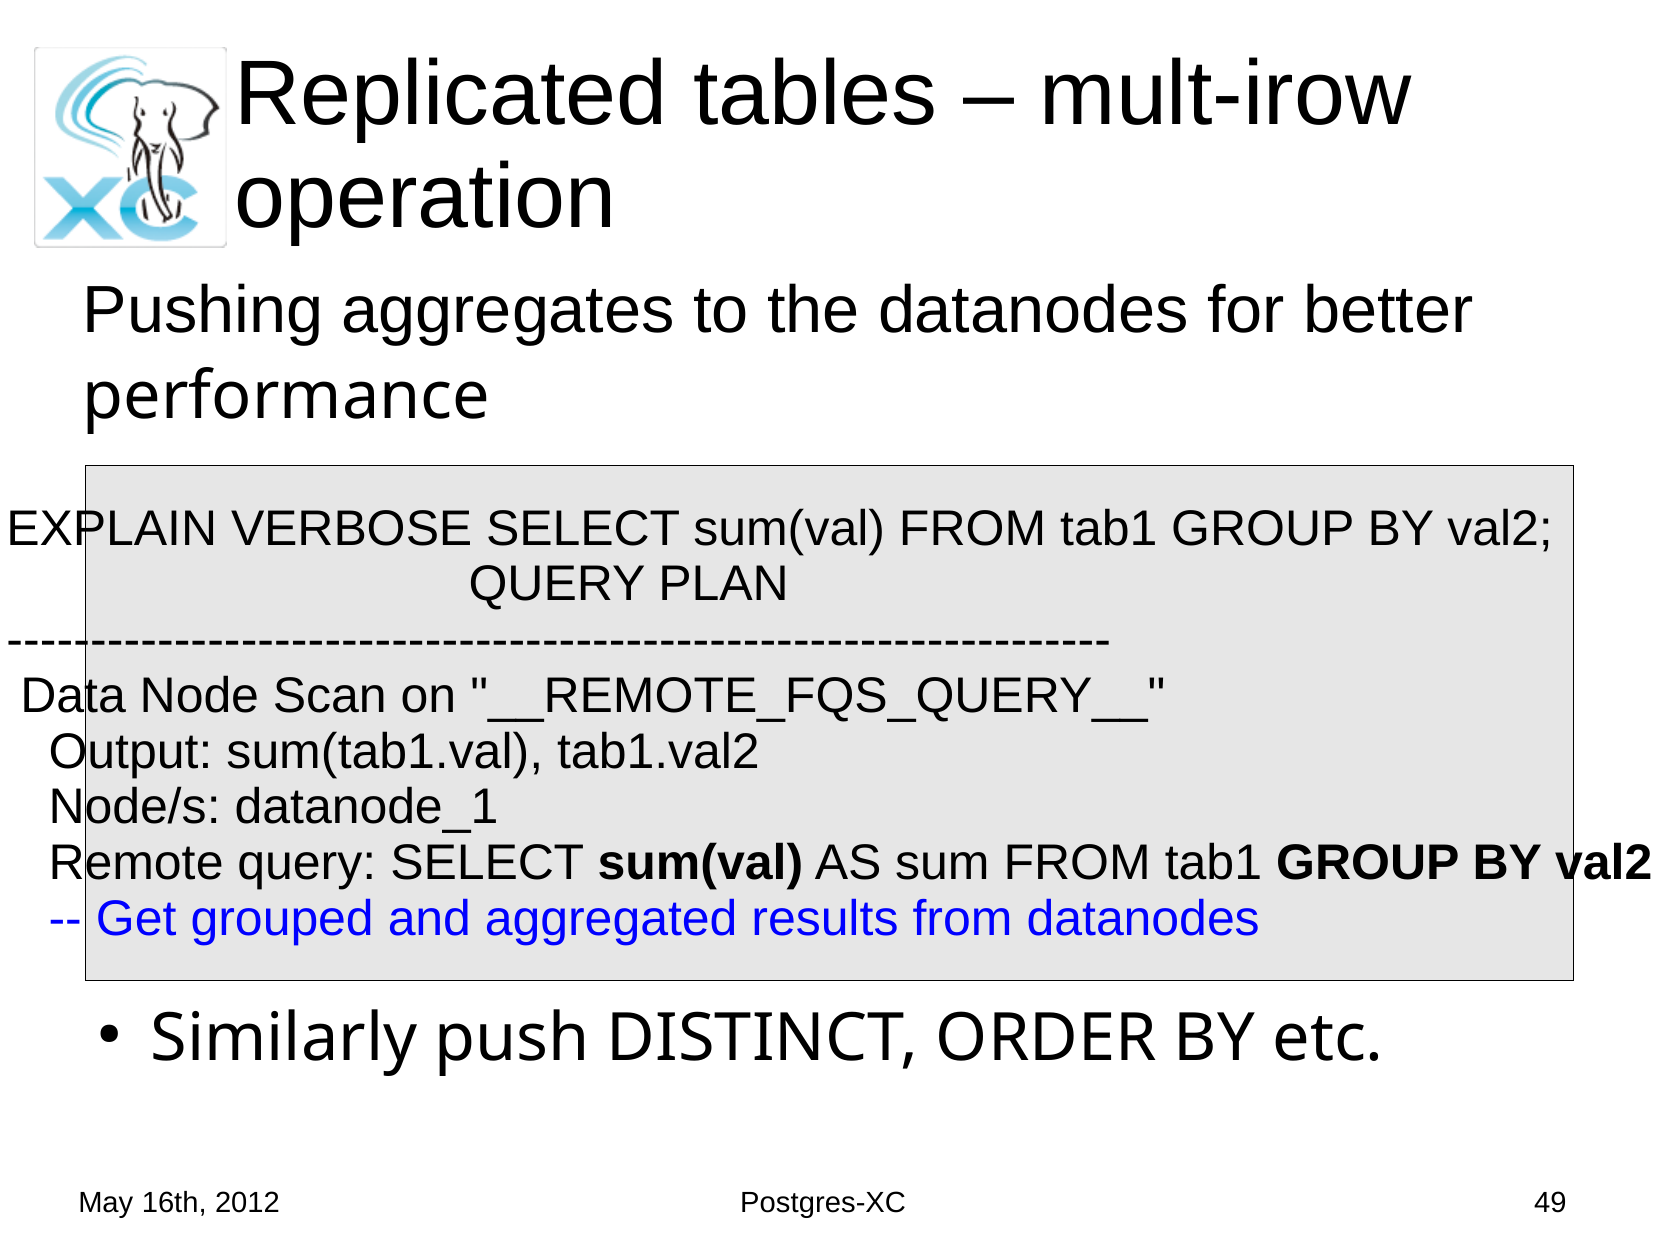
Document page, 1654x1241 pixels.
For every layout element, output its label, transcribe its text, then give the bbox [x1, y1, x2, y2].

text_box EXPLAIN VERBOSE SELECT sum(val) FROM tab1 GROUP BY val2; QUERY PLAN ------------------------------------------------------------------ Data Node Scan on "__REMOTE_FQS_QUERY__" Output: sum(tab1.val), tab1.val2 Node/s: datanode_1 Remote query: SELECT sum(val) AS sum FROM tab1 GROUP BY val2 -- Get grouped and aggregated results from datanodes [85, 465, 1574, 981]
picture [34, 47, 227, 248]
title Replicated tables – mult-irow operation [234, 41, 1599, 247]
list Similarly push DISTINCT, ORDER BY etc. [79, 989, 1562, 1079]
list Pushing aggregates to the datanodes for better performance [82, 272, 1571, 522]
